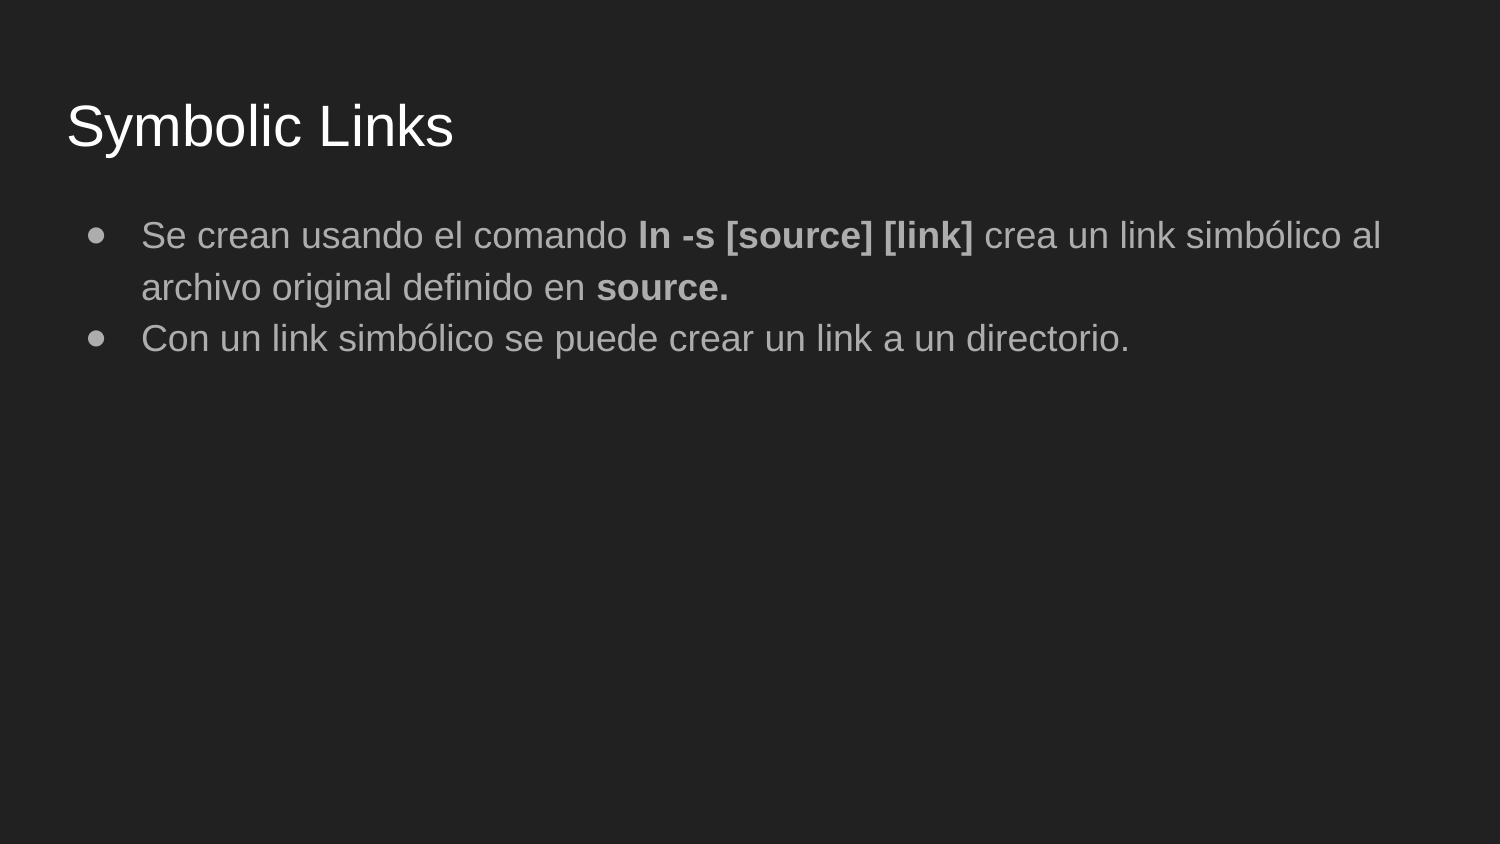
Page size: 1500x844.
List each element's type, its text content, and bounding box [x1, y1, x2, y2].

title Symbolic Links [51, 72, 1449, 167]
list Se crean usando el comando ln -s [source] [link] crea un link simbólico al archivo original definido en source. Con un link simbólico se puede crear un link a un directorio. [51, 189, 1411, 750]
